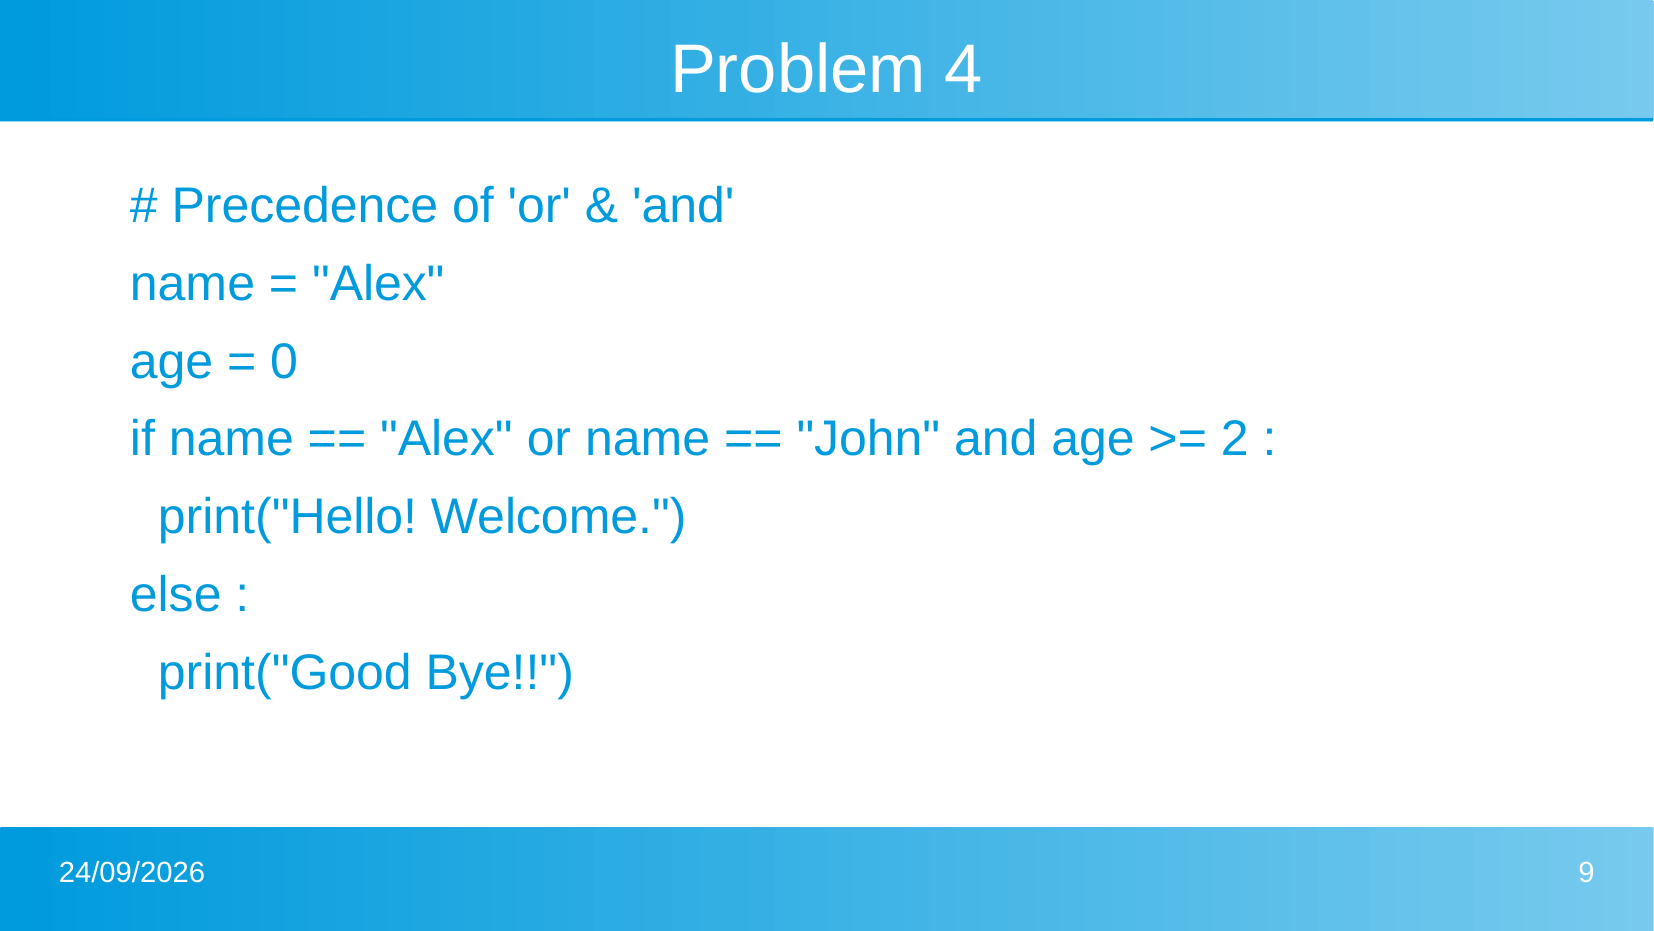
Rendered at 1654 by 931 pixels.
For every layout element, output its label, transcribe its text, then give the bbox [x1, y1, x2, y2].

title Problem 4 [59, 29, 1595, 108]
list # Precedence of 'or' & 'and' name = "Alex" age = 0 if name == "Alex" or name == "John" and age >= 2 : print("Hello! Welcome.") else : print("Good Bye!!") [59, 177, 1595, 768]
